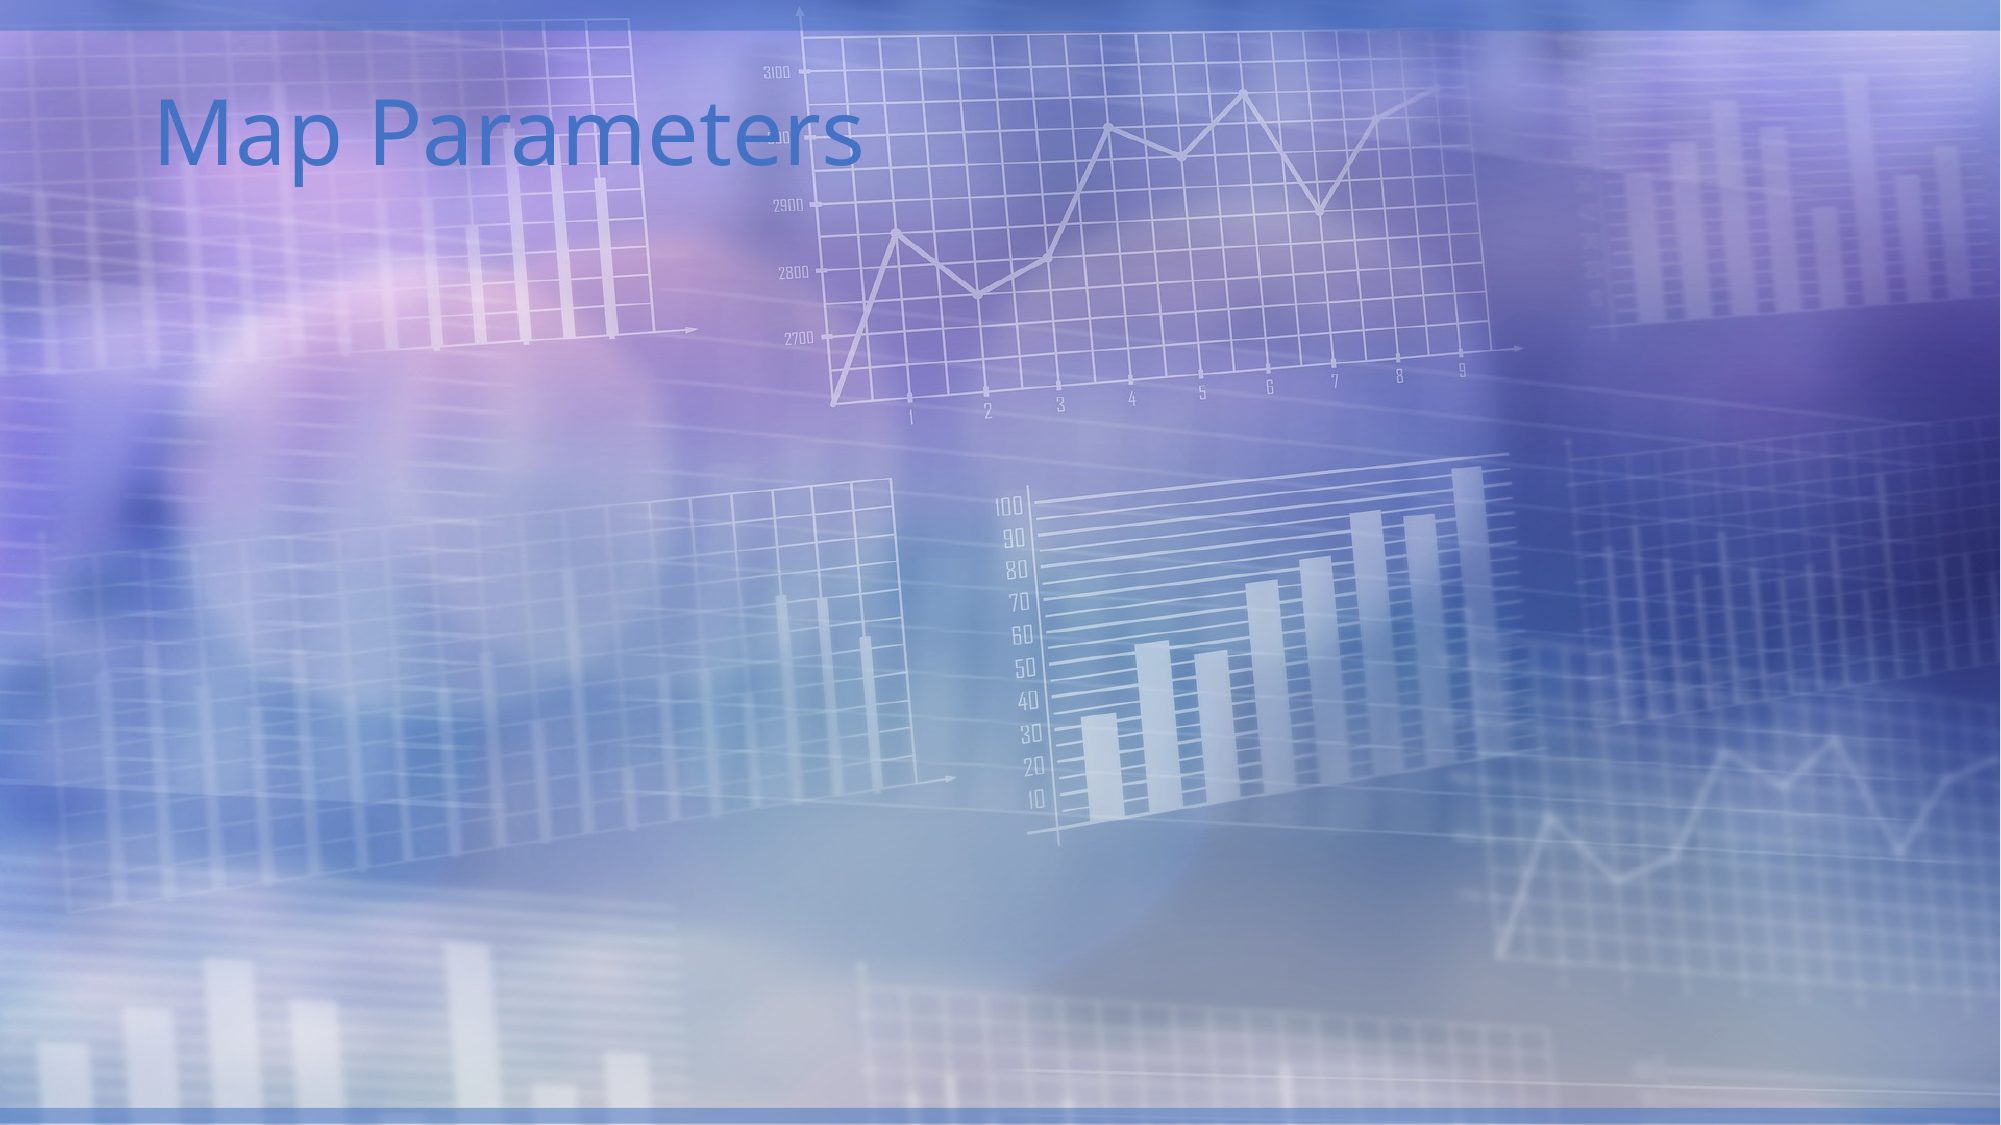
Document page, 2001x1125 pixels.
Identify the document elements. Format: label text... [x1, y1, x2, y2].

title Map Parameters [137, 59, 1863, 197]
picture [0, 31, 2001, 1125]
